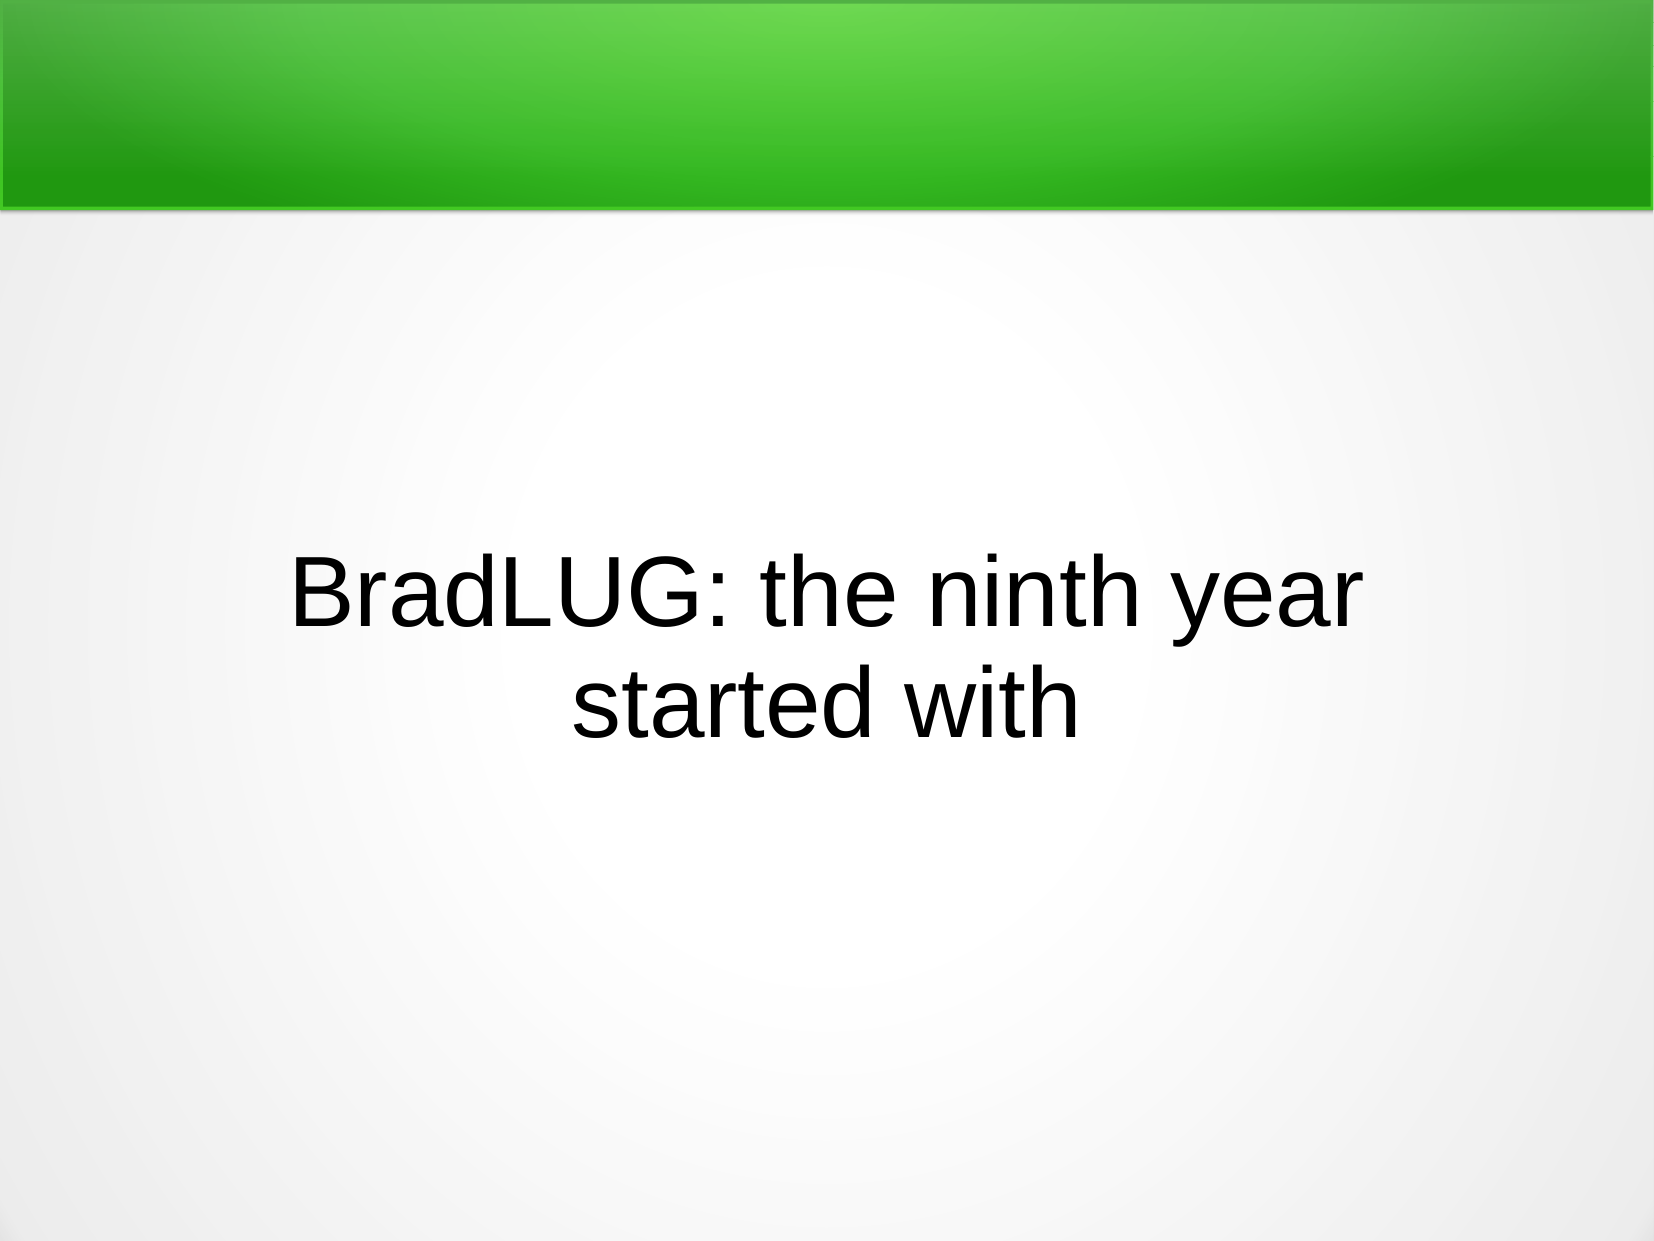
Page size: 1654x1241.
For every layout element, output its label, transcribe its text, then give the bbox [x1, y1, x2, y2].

subtitle BradLUG: the ninth year started with [82, 318, 1571, 977]
